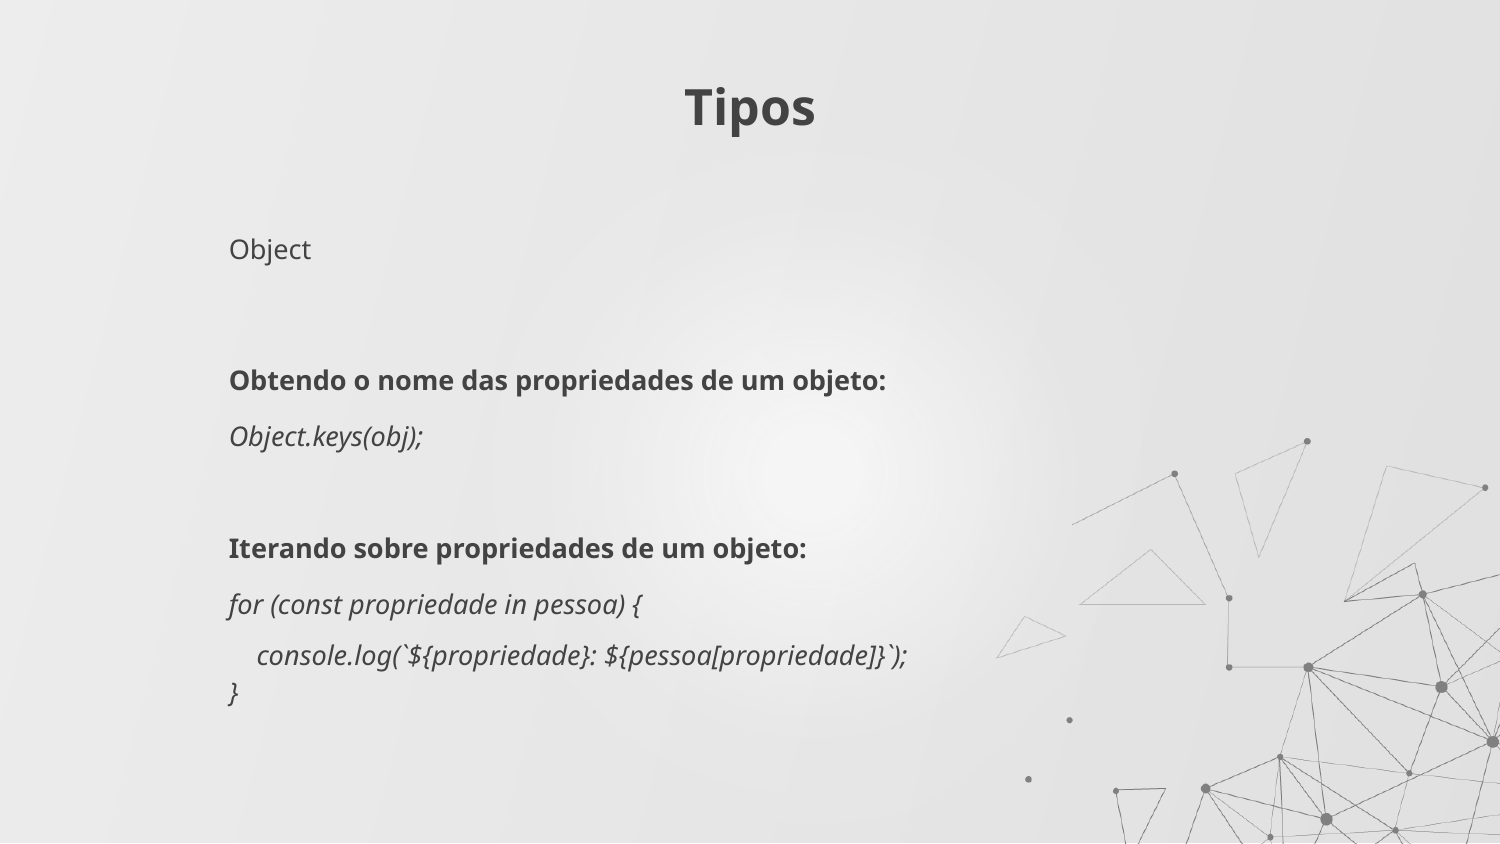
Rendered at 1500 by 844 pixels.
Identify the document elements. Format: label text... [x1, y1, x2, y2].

picture [0, 0, 1500, 844]
list Object Obtendo o nome das propriedades de um objeto: Object.keys(obj); Iterando sobre propriedades de um objeto: for (const propriedade in pessoa) { console.log(`${propriedade}: ${pessoa[propriedade]}`); } [142, 216, 1278, 455]
title Tipos [60, 60, 1441, 216]
